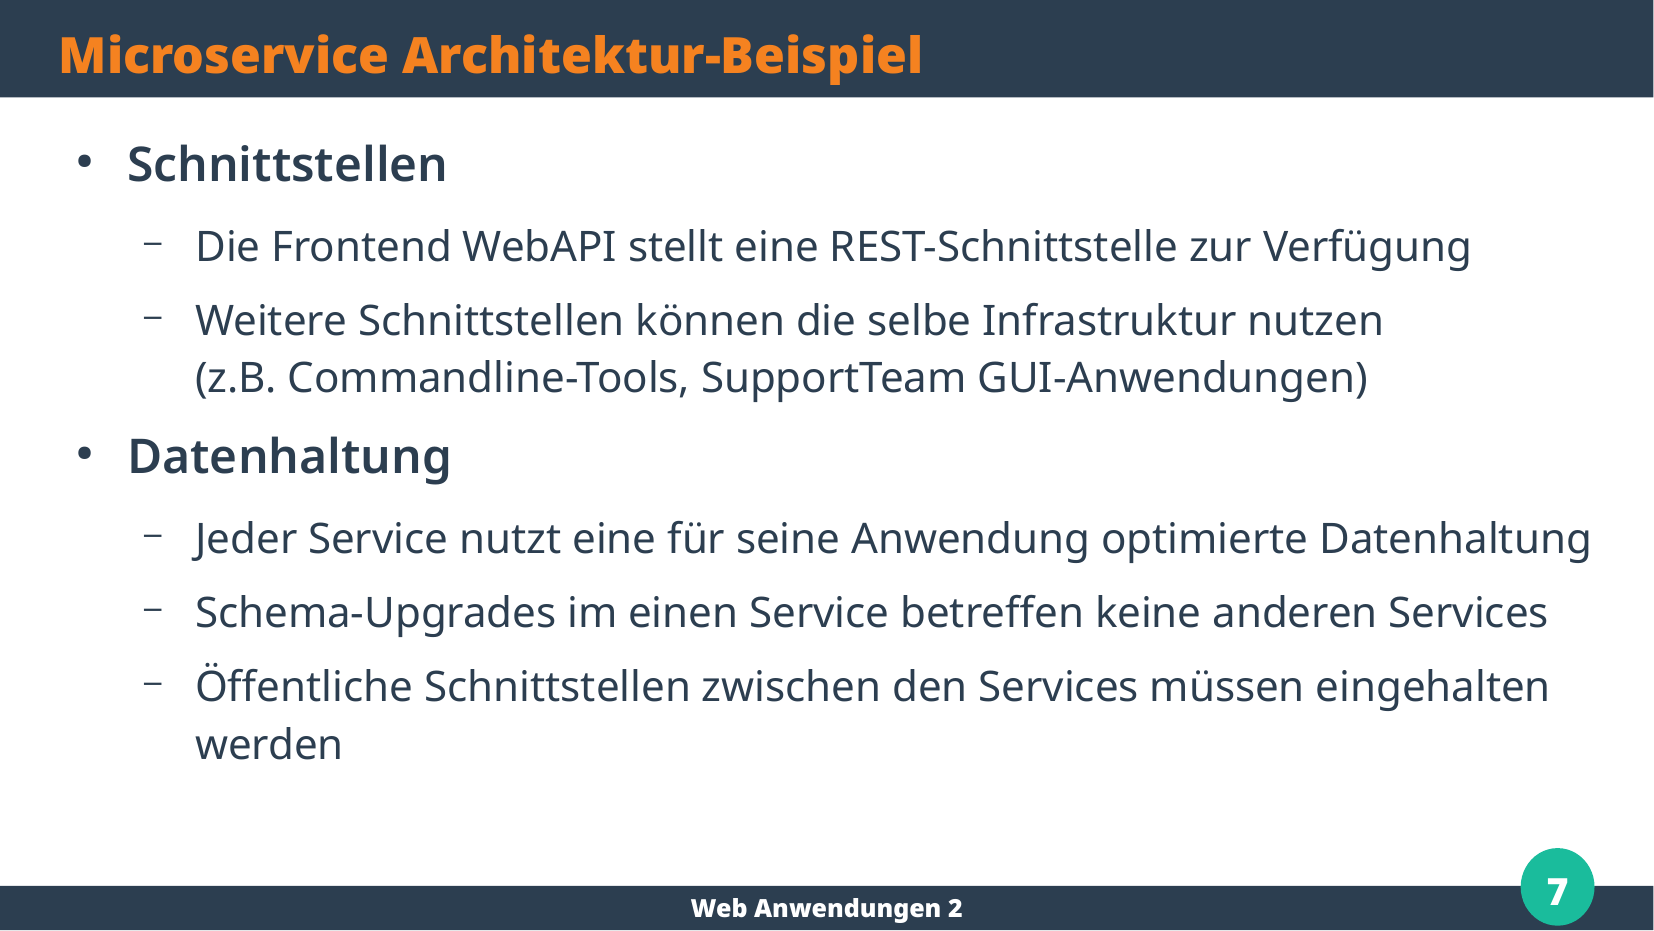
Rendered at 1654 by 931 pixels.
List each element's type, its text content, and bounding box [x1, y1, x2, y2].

title Microservice Architektur-Beispiel [59, 8, 1595, 89]
list Schnittstellen Die Frontend WebAPI stellt eine REST-Schnittstelle zur Verfügung Weitere Schnittstellen können die selbe Infrastruktur nutzen (z.B. Commandline-Tools, SupportTeam GUI-Anwendungen) Datenhaltung Jeder Service nutzt eine für seine Anwendung optimierte Datenhaltung Schema-Upgrades im einen Service betreffen keine anderen Services Öffentliche Schnittstellen zwischen den Services müssen eingehalten werden [59, 129, 1595, 864]
